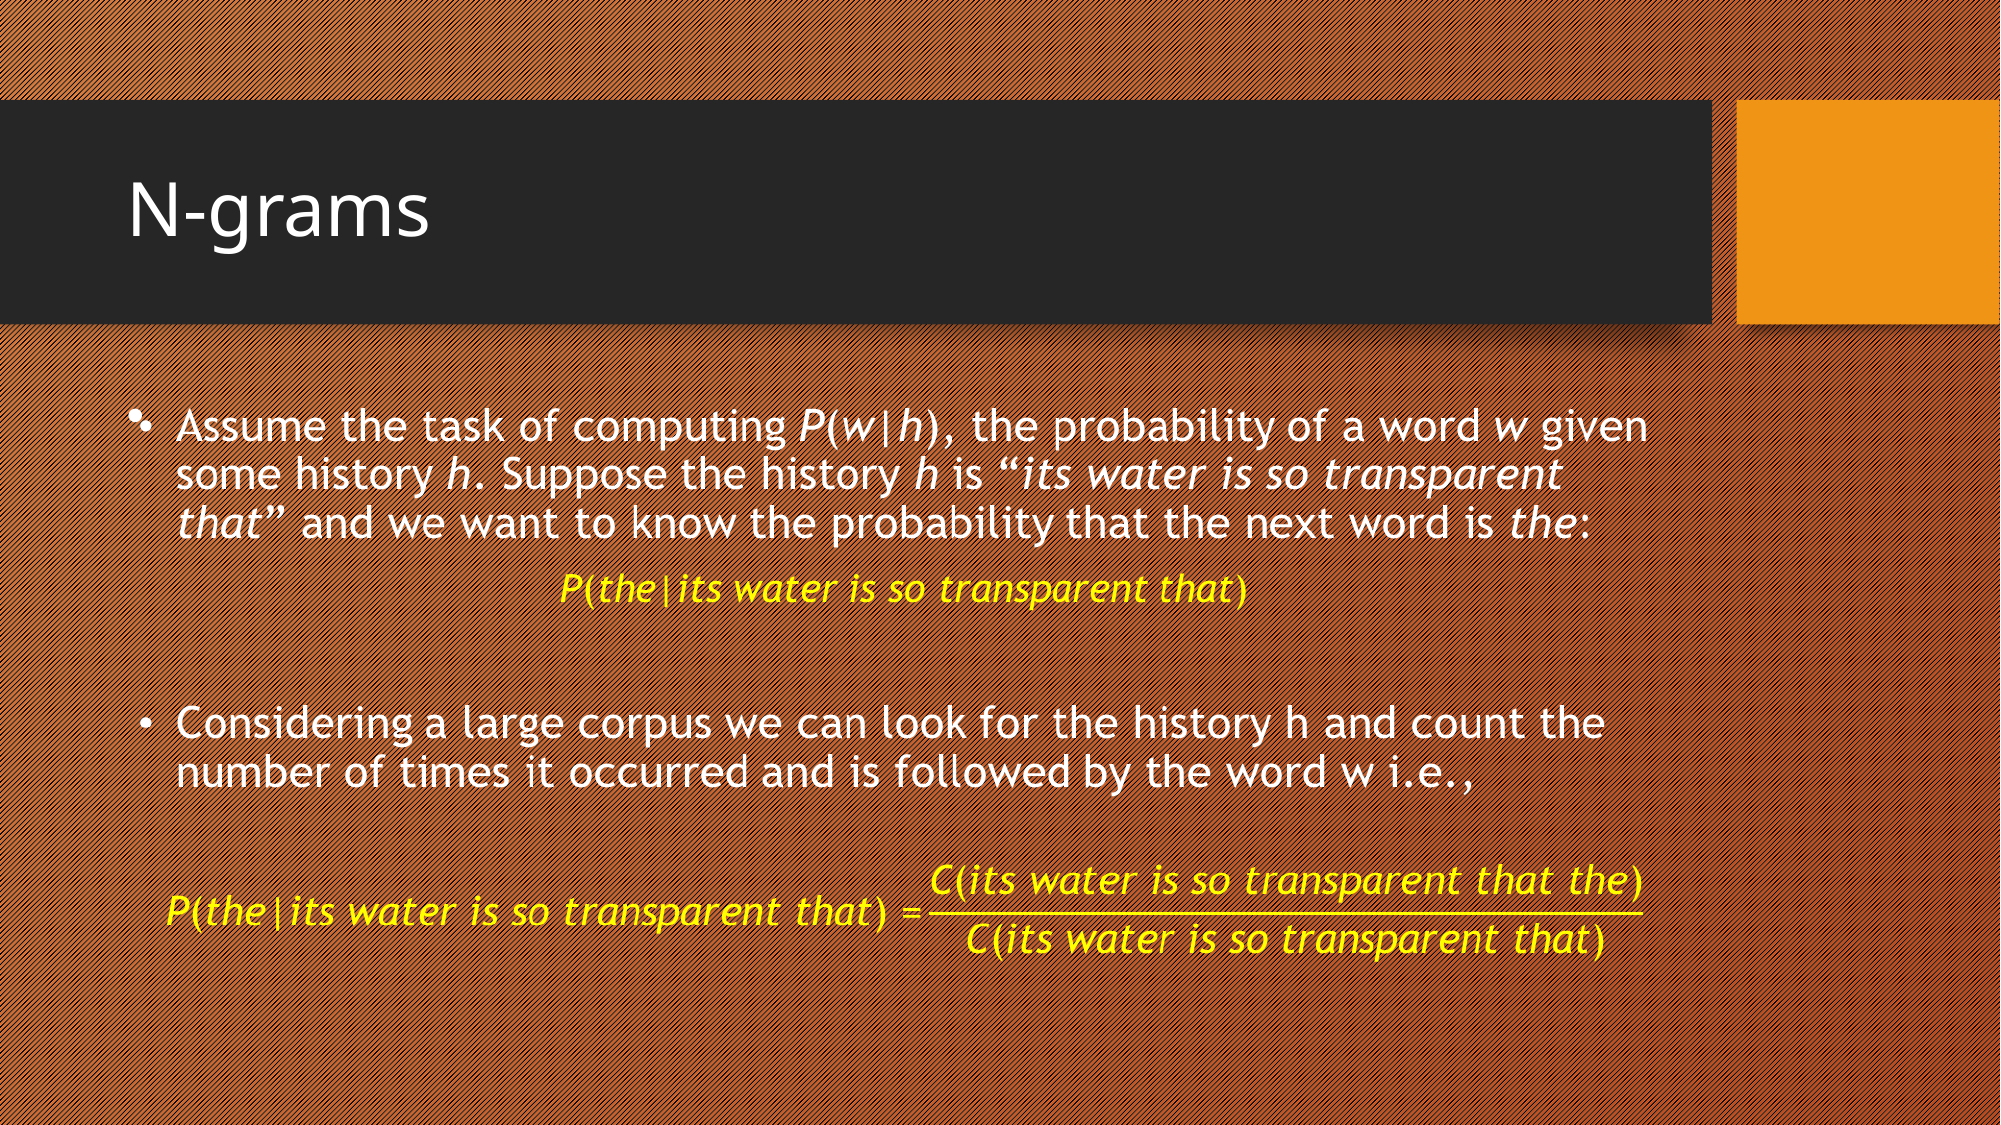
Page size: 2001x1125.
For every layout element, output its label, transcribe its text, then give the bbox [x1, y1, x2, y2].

title N-grams [111, 123, 1689, 301]
list [111, 383, 1689, 974]
picture [0, 0, 2000, 1125]
